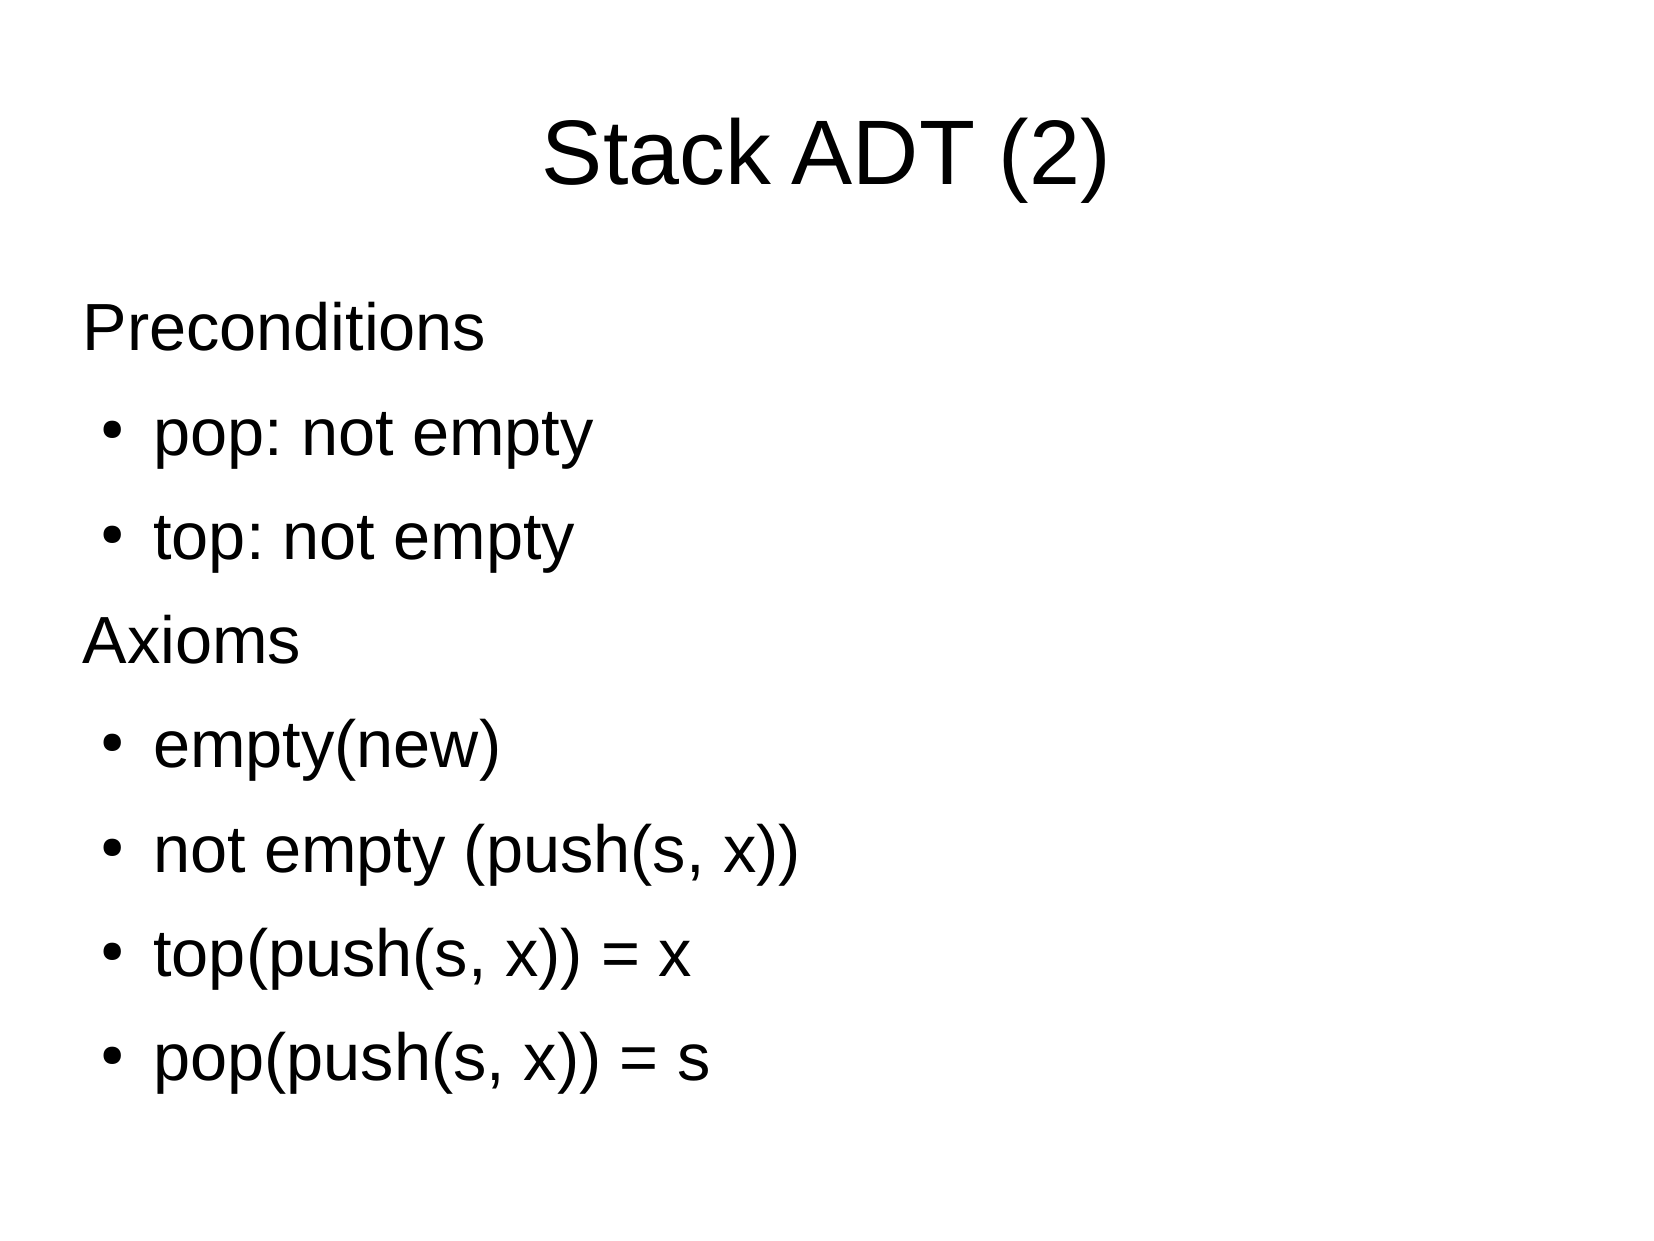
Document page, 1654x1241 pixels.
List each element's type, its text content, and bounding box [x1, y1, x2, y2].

title Stack ADT (2) [82, 56, 1571, 250]
list Preconditions pop: not empty top: not empty Axioms empty(new) not empty (push(s, x)) top(push(s, x)) = x pop(push(s, x)) = s [82, 290, 1571, 1096]
